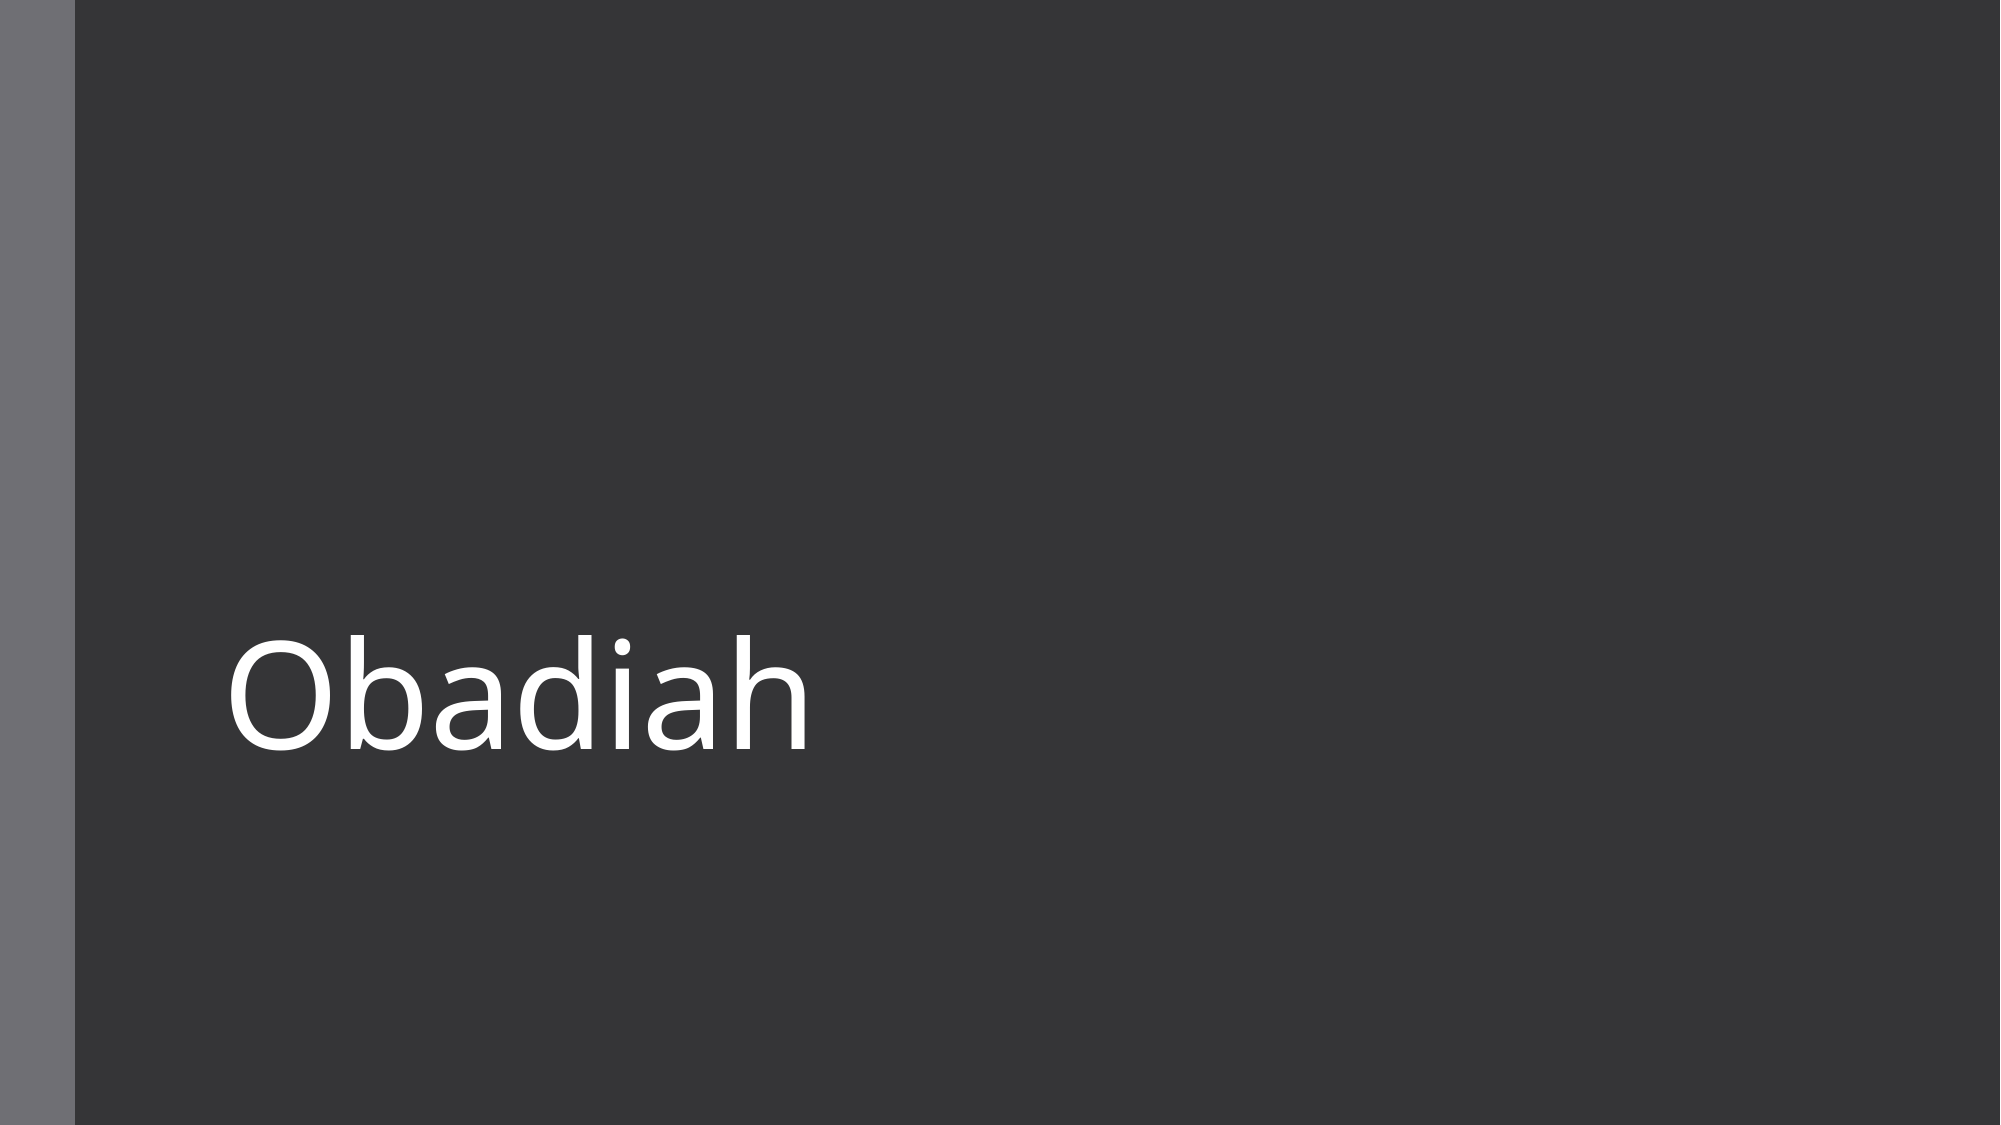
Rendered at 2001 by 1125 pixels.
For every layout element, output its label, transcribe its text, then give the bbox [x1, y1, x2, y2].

title Obadiah [206, 124, 1752, 788]
